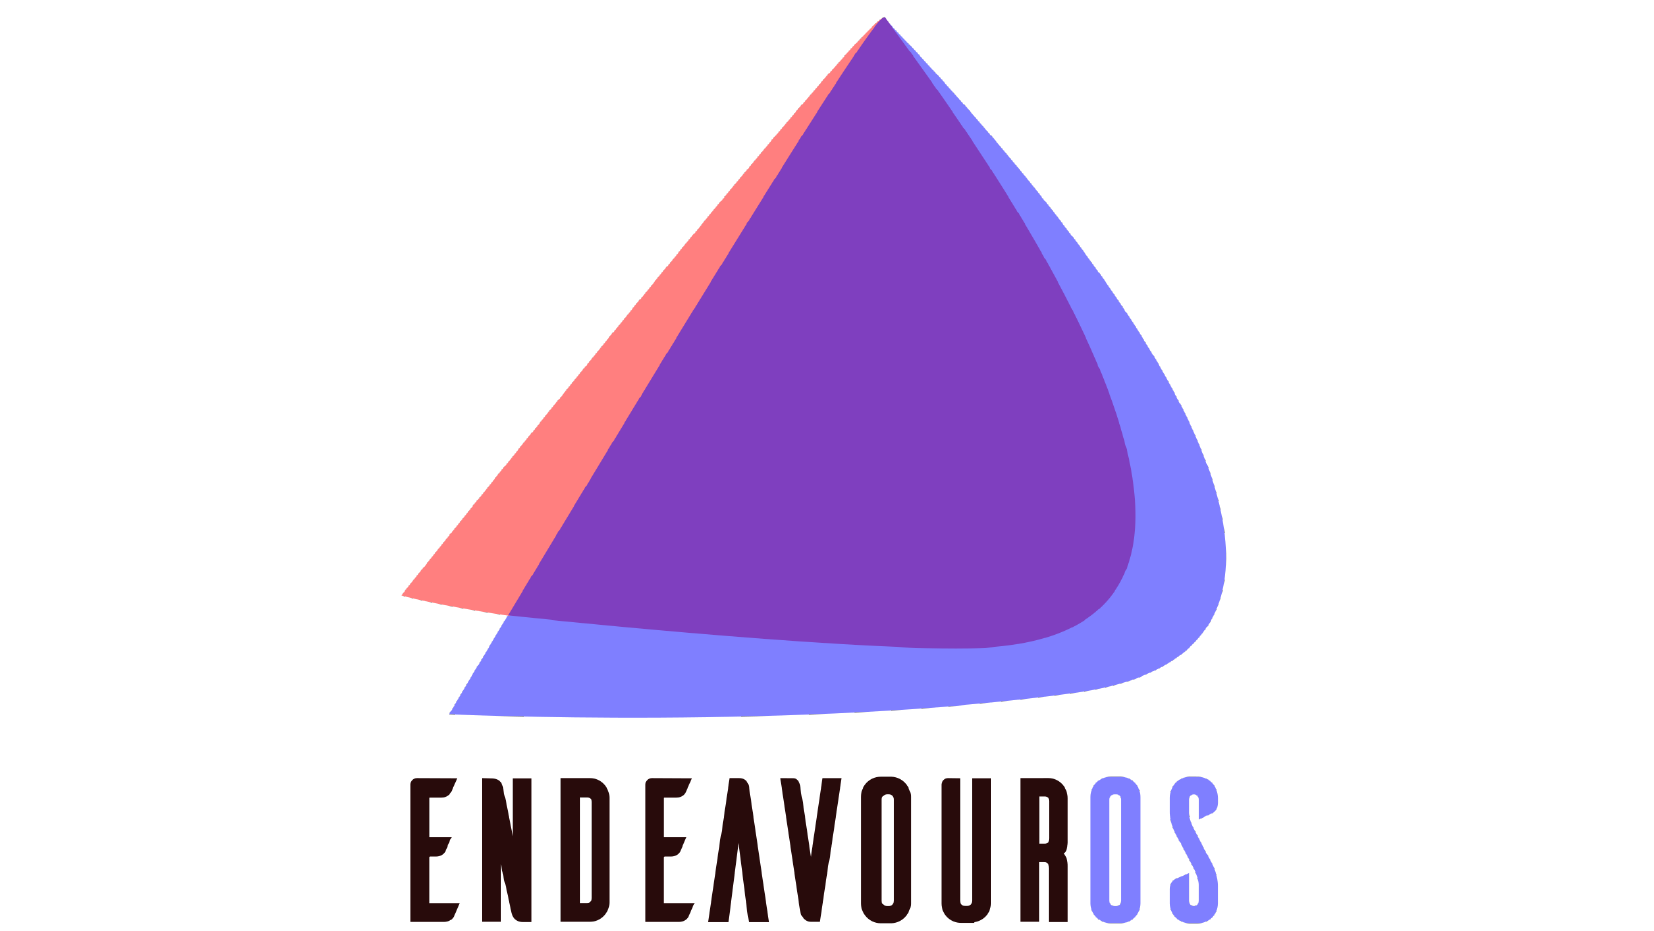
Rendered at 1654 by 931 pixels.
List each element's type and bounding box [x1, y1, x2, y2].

picture [396, 0, 1260, 931]
